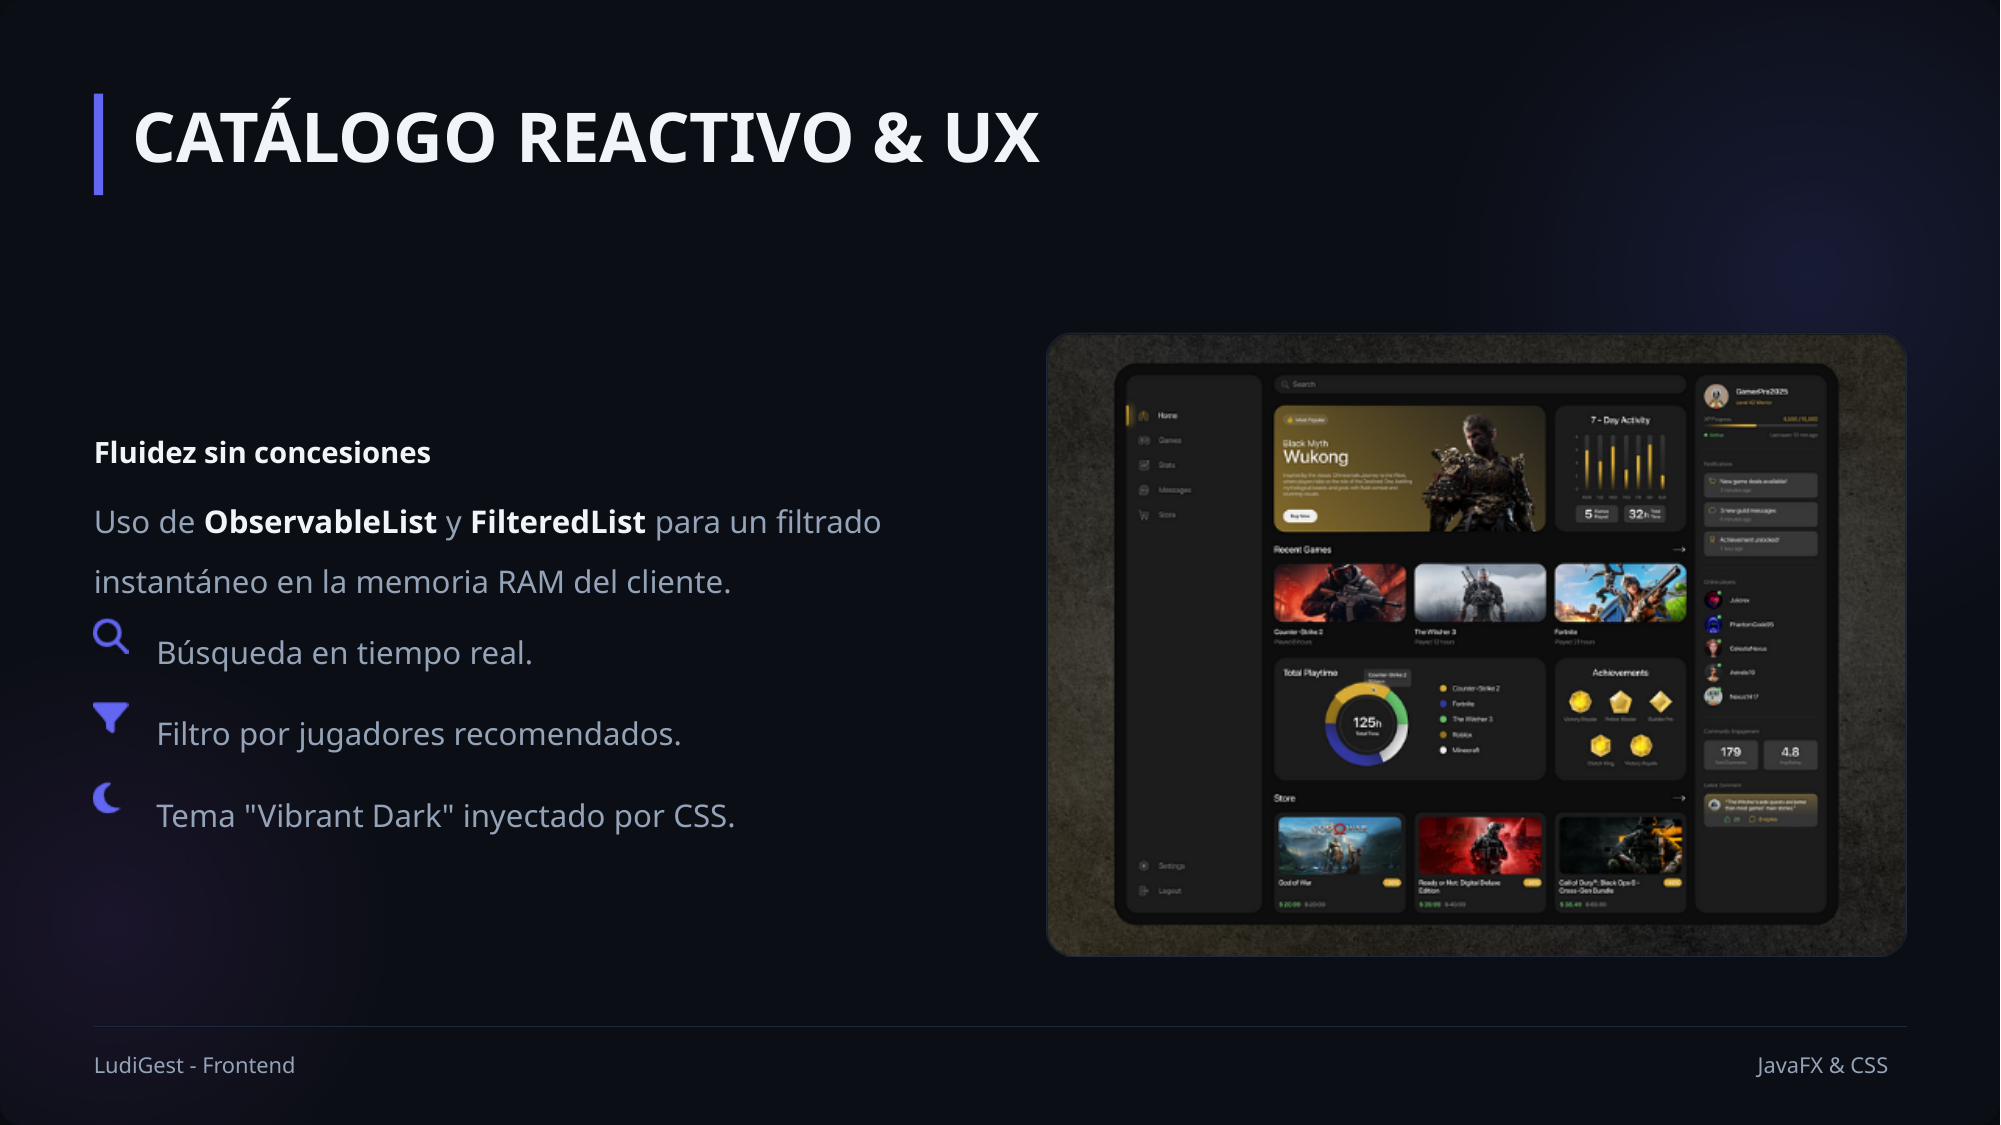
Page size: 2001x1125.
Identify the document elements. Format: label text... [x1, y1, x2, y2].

text_box CATÁLOGO REACTIVO & UX [132, 93, 1995, 177]
picture [0, 0, 2000, 1125]
text_box Uso de ObservableList y FilteredList para un filtrado instantáneo en la memoria RAM del cliente. [93, 479, 954, 600]
text_box Tema "Vibrant Dark" inyectado por CSS. [156, 773, 954, 834]
text_box [93, 93, 104, 196]
text_box JavaFX & CSS [1757, 1051, 1907, 1078]
text_box Filtro por jugadores recomendados. [156, 692, 954, 753]
text_box Búsqueda en tiempo real. [156, 610, 954, 671]
text_box Fluidez sin concesiones [93, 434, 997, 470]
text_box LudiGest - Frontend [93, 1051, 299, 1078]
